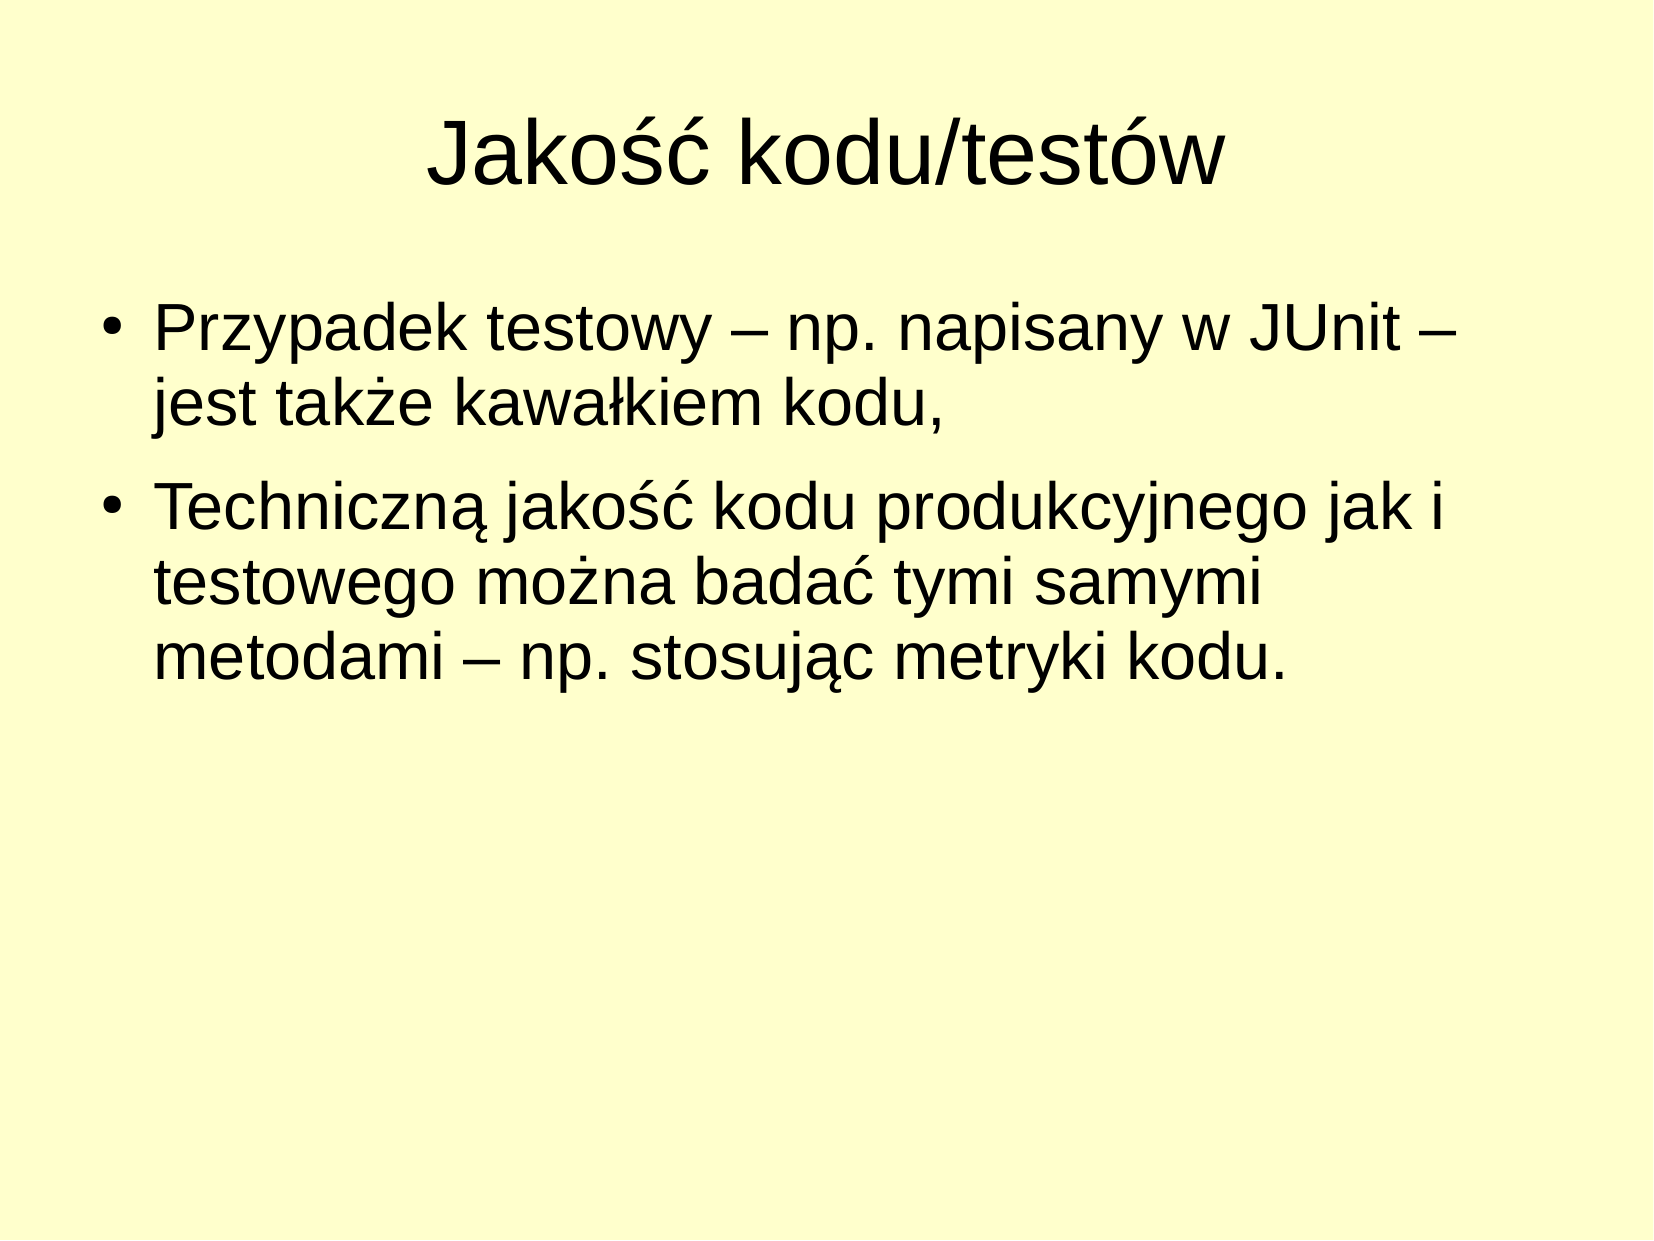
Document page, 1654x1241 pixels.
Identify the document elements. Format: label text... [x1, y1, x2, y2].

list Przypadek testowy – np. napisany w JUnit – jest także kawałkiem kodu, Techniczną jakość kodu produkcyjnego jak i testowego można badać tymi samymi metodami – np. stosując metryki kodu. [82, 290, 1571, 1109]
title Jakość kodu/testów [82, 49, 1571, 257]
